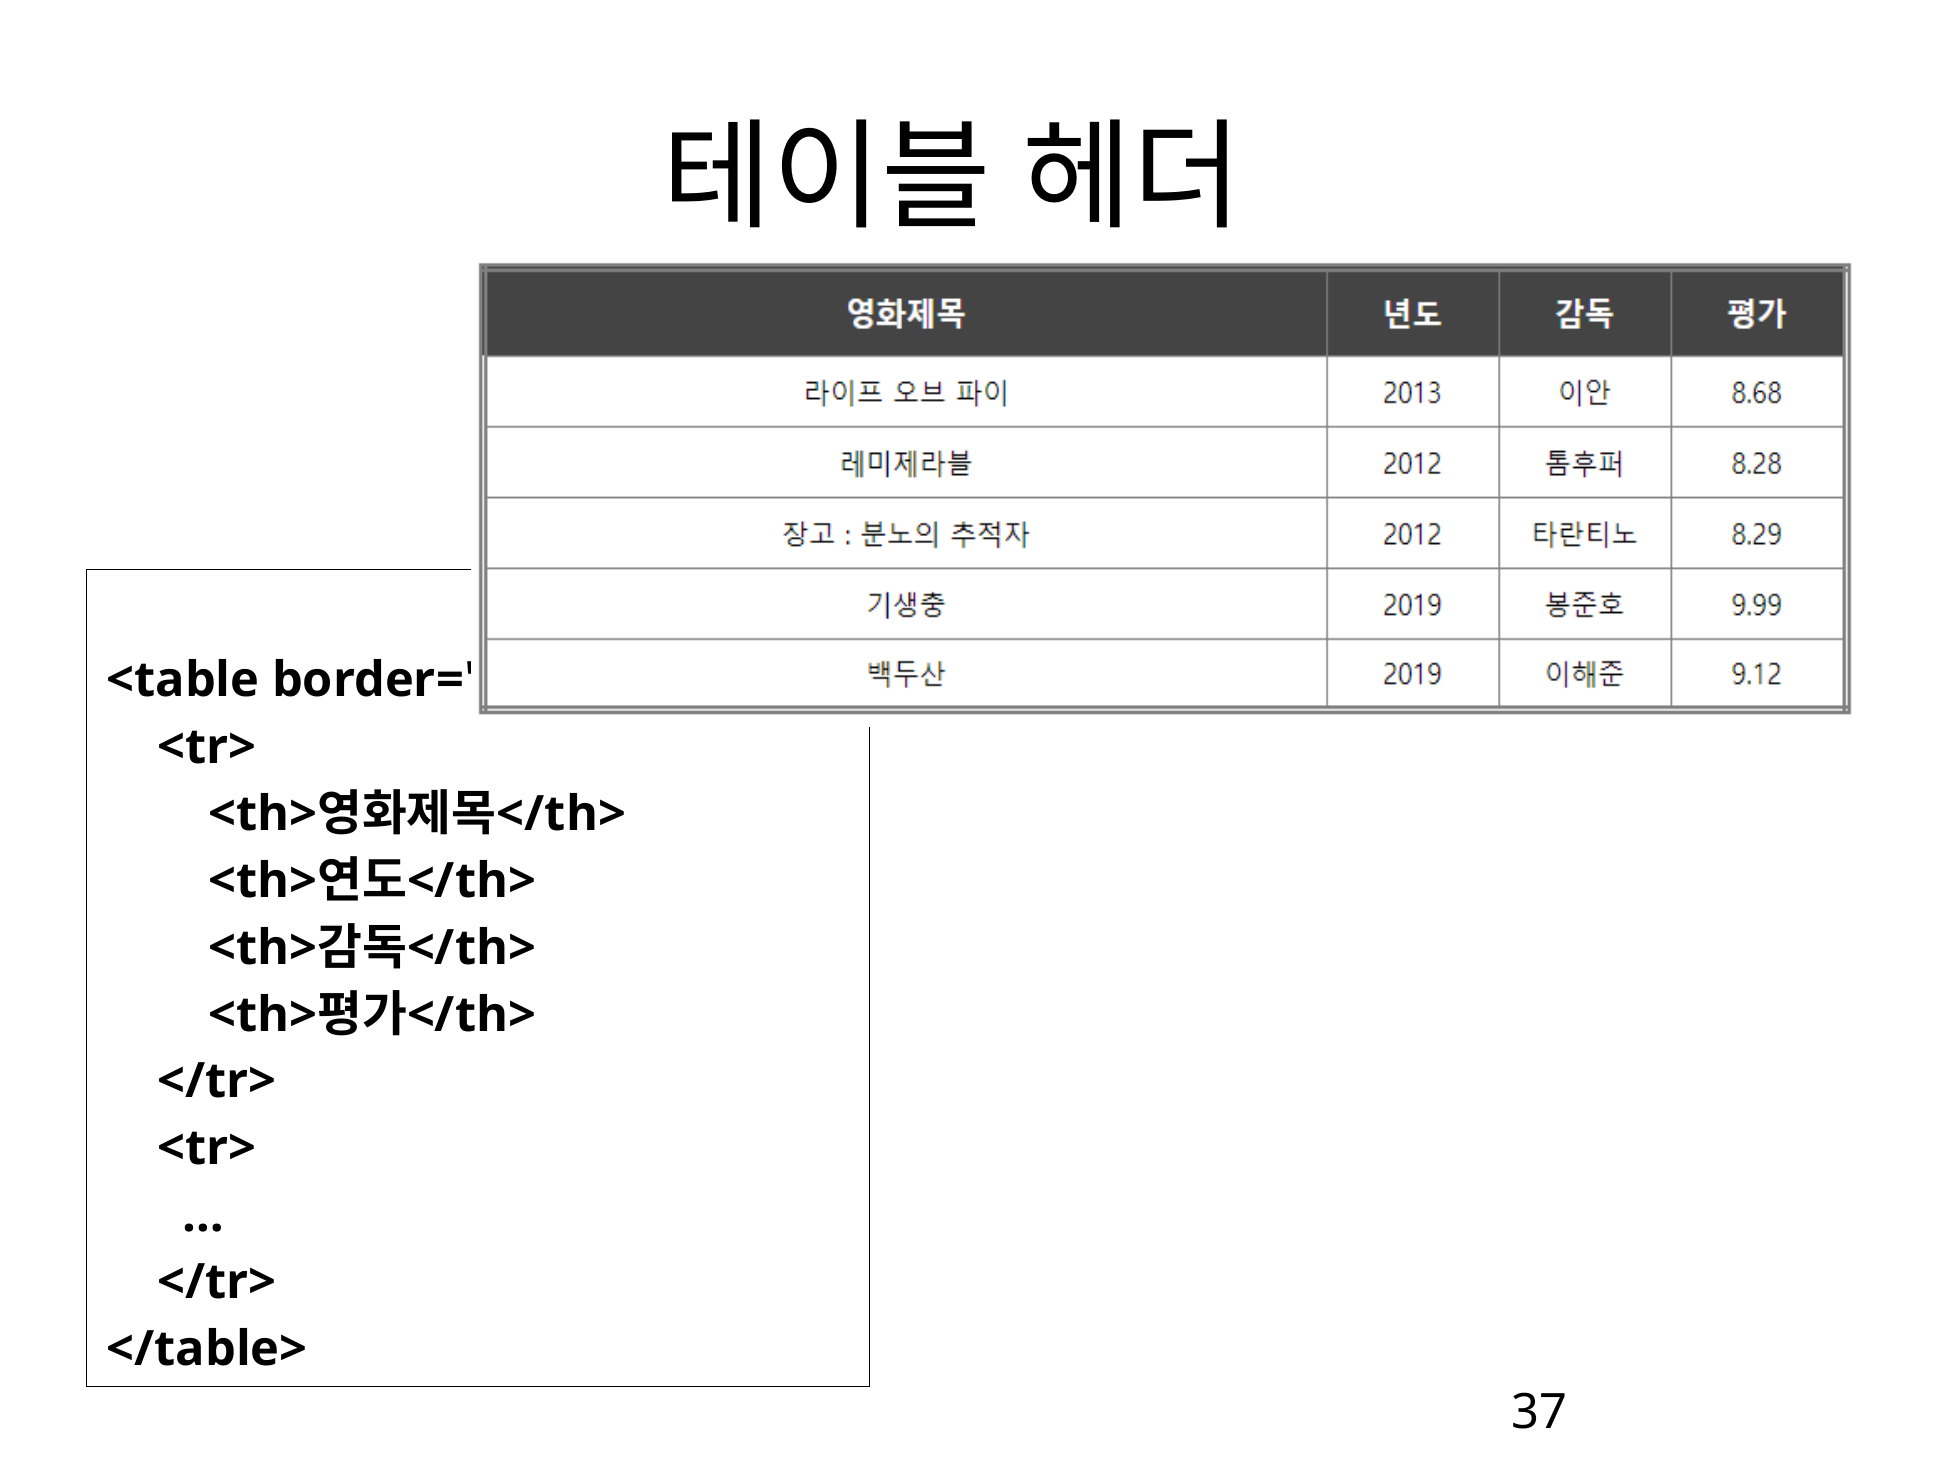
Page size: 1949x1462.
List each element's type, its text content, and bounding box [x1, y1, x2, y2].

title 테이블 헤더 [156, 92, 1749, 255]
text_box <table border="1"> <tr> <th>영화제목</th> <th>연도</th> <th>감독</th> <th>평가</th> </tr> <tr> … </tr> </table> [86, 569, 870, 1387]
picture [471, 253, 1863, 727]
slide_number <숫자> [1496, 1372, 1899, 1462]
